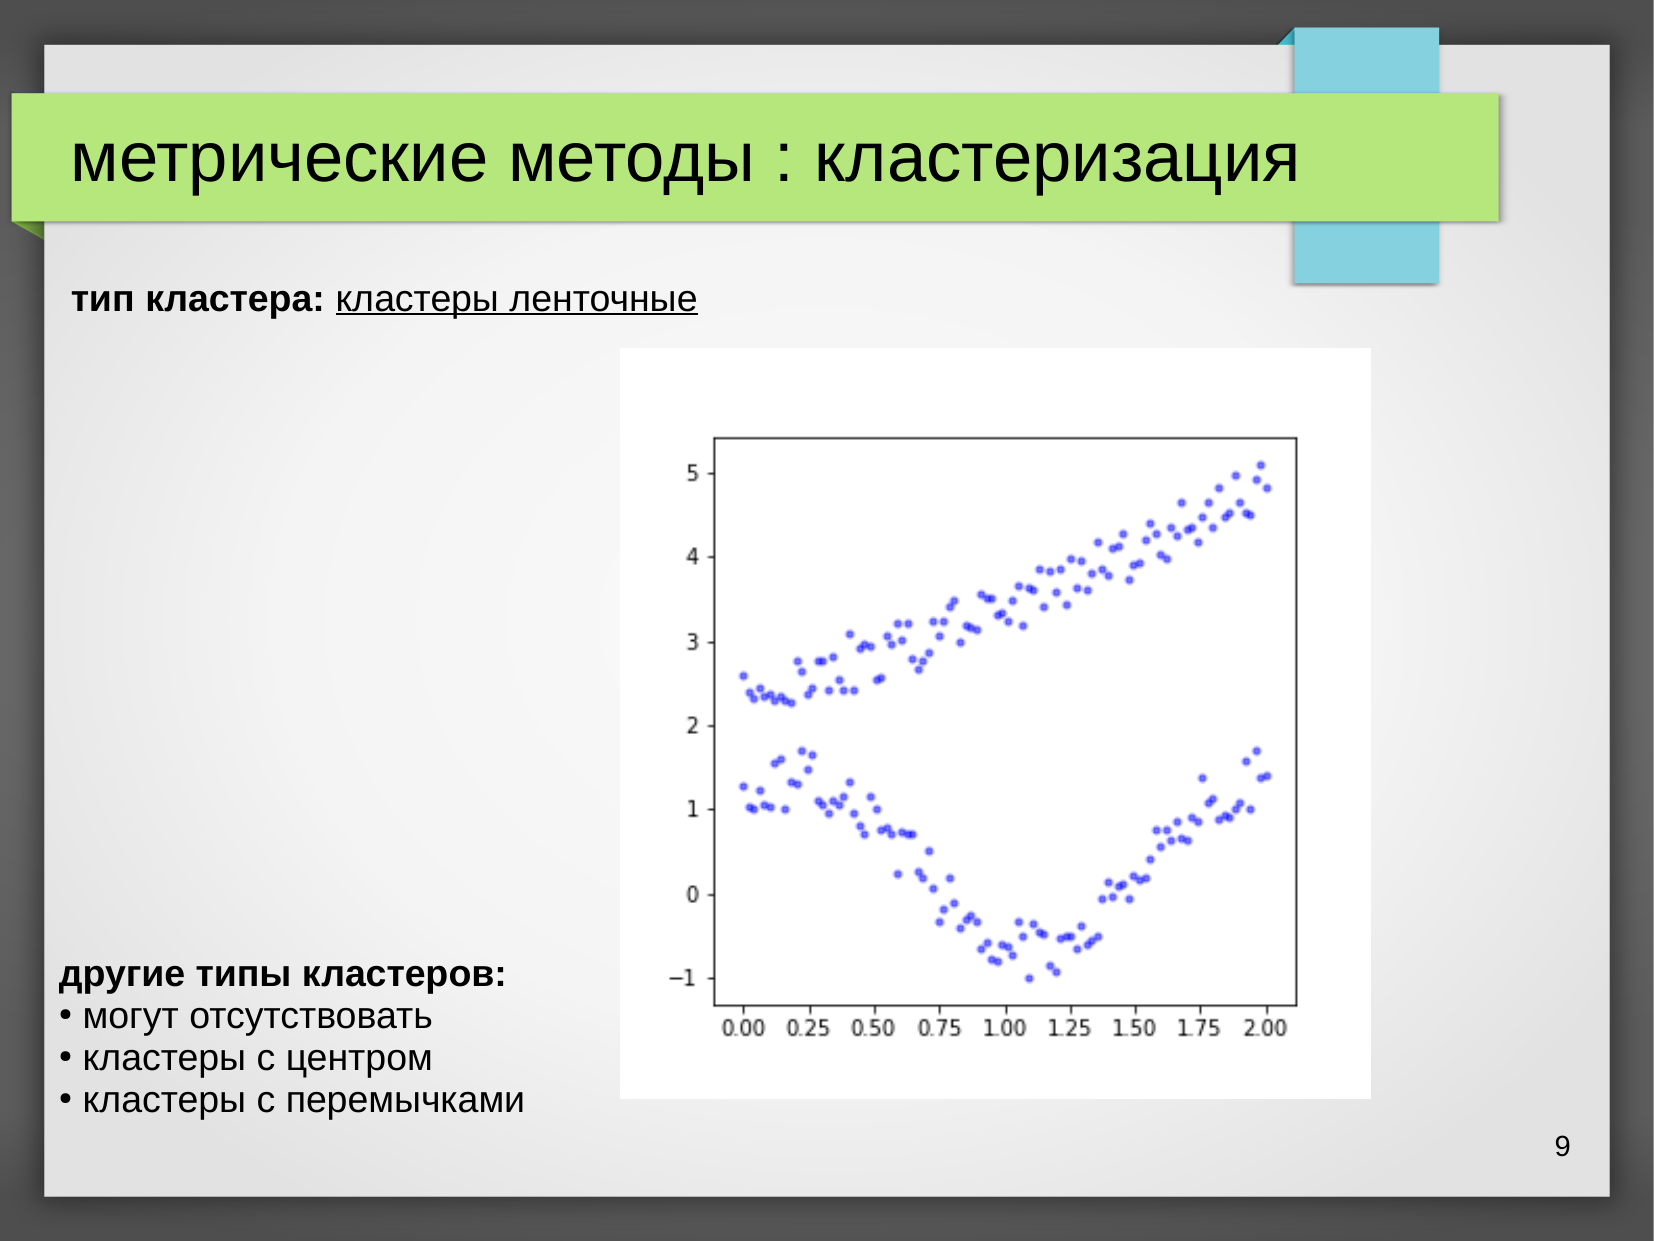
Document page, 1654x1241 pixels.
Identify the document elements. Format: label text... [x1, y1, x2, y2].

picture [0, 0, 1654, 1241]
text_box другие типы кластеров: могут отсутствовать кластеры с центром кластеры с перемычками [59, 944, 579, 1170]
subtitle тип кластера: кластеры ленточные [70, 248, 756, 349]
title метрические методы : кластеризация [70, 117, 1382, 197]
